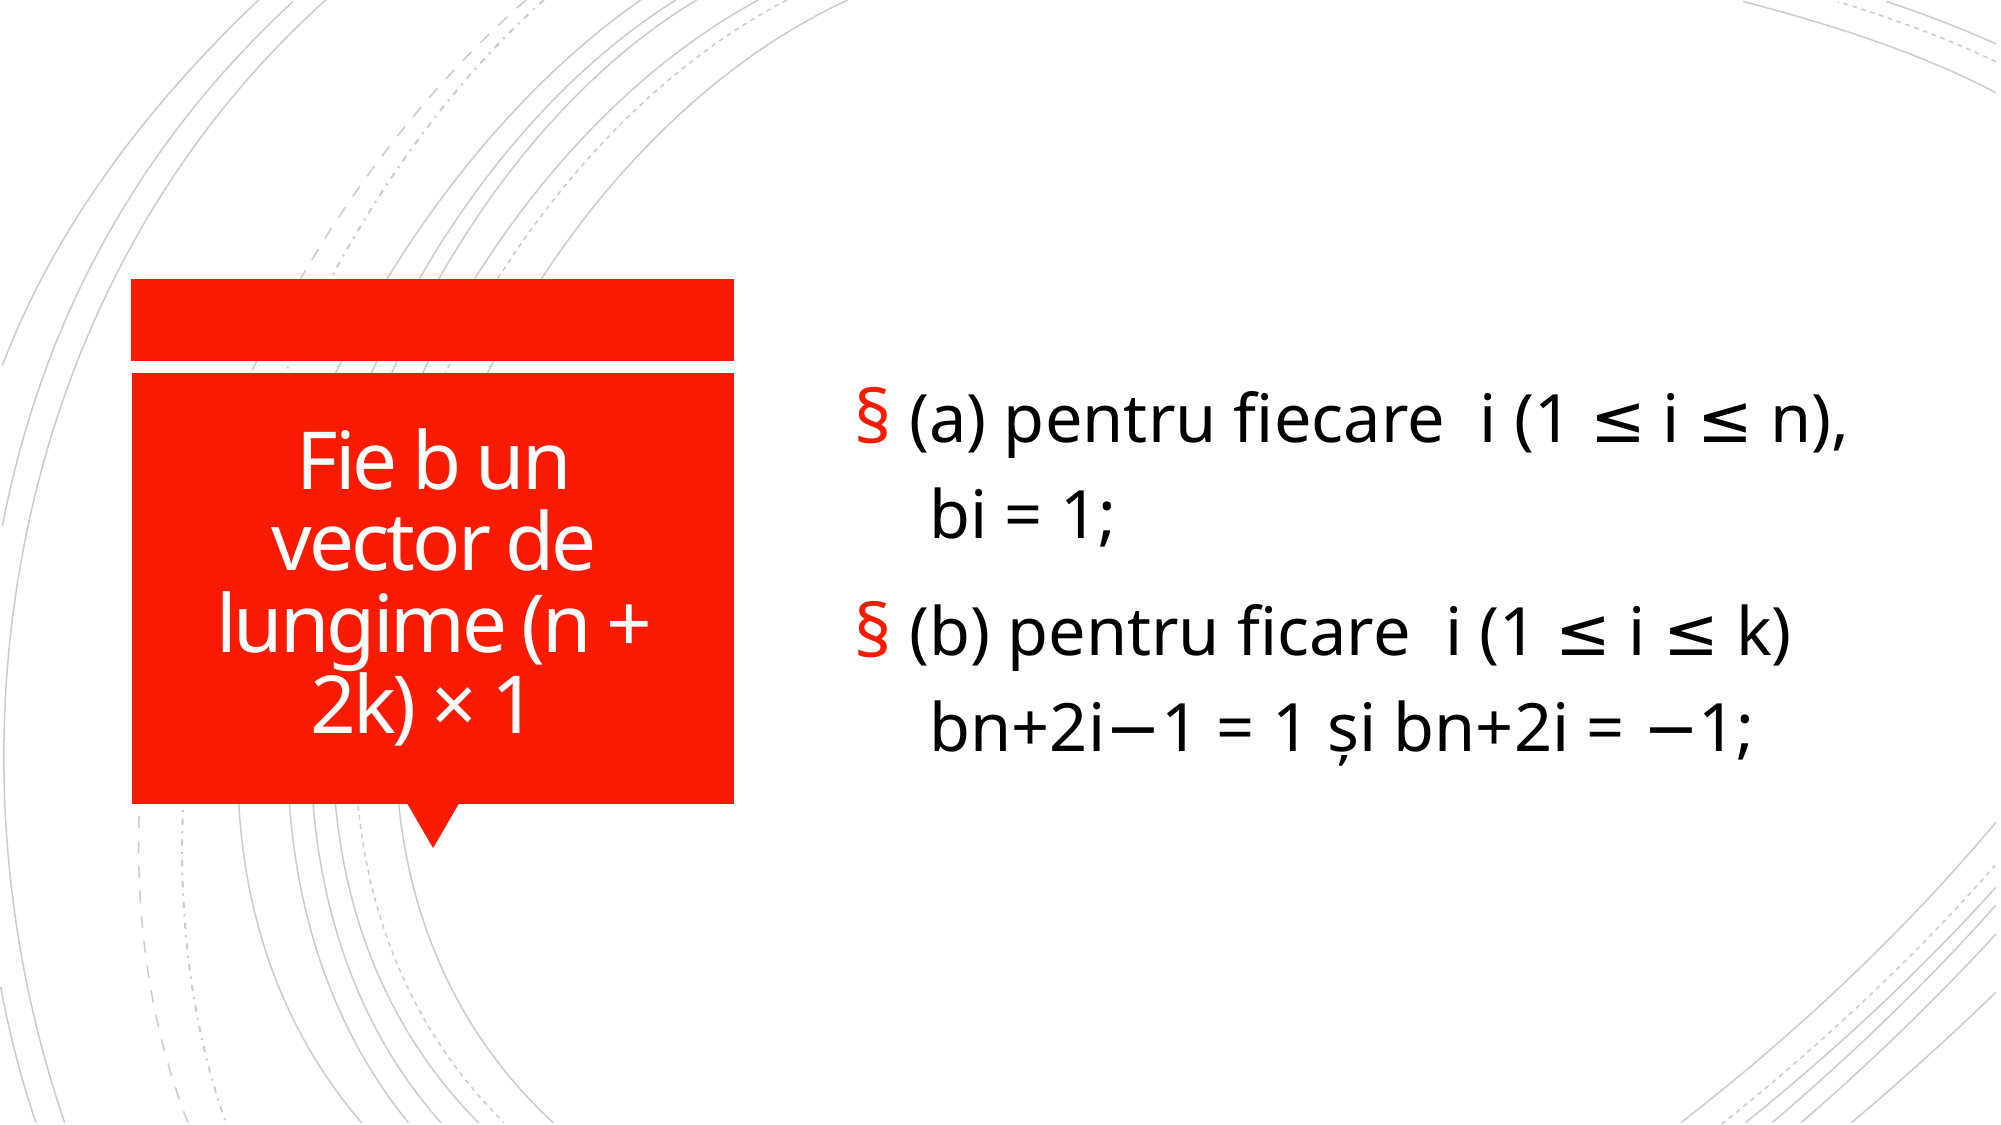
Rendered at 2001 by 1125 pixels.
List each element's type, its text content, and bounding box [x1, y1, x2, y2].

title Fie b un vector de lungime (n + 2k) × 1 [145, 385, 720, 789]
list (a) pentru fiecare i (1 ≤ i ≤ n), bi = 1; (b) pentru ficare i (1 ≤ i ≤ k) bn+2i−1 = 1 și bn+2i = −1; [839, 131, 1871, 993]
